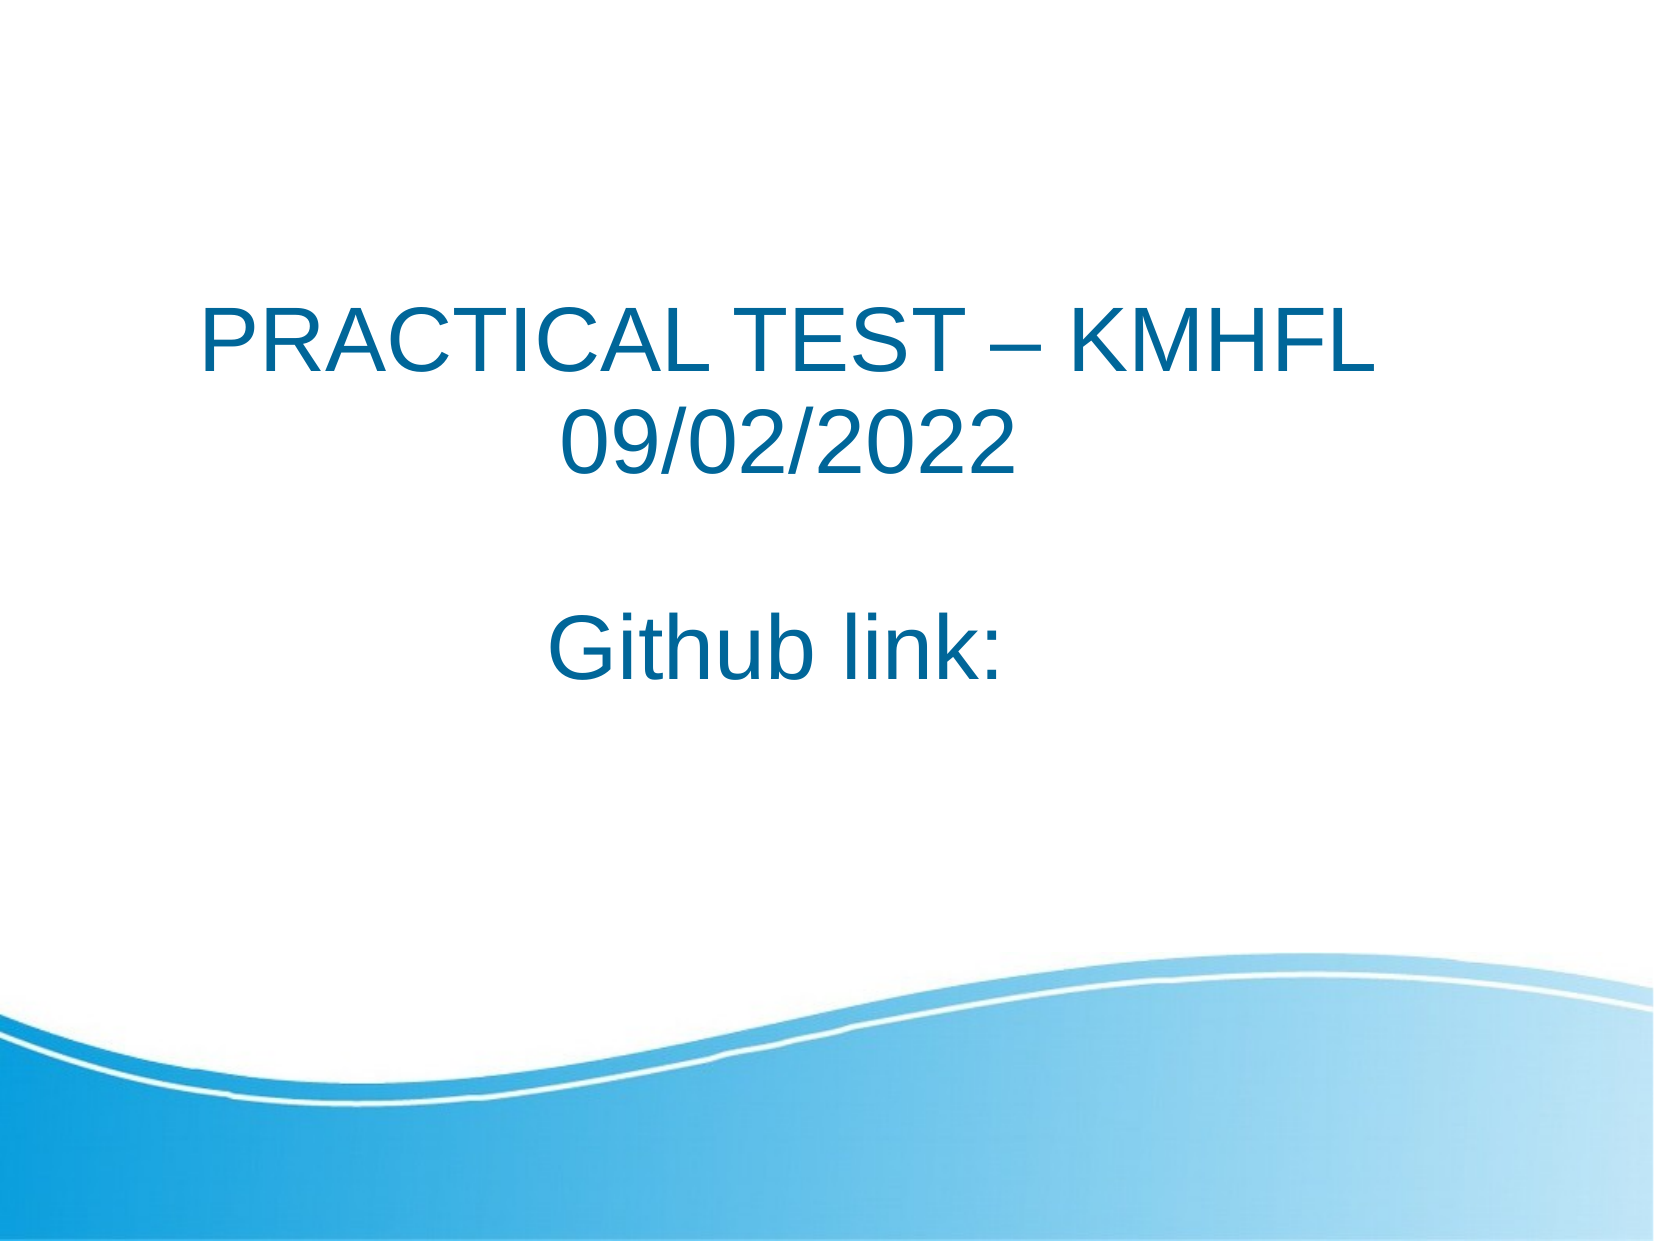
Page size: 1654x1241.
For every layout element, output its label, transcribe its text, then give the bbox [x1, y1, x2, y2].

title PRACTICAL TEST – KMHFL 09/02/2022 Github link: [45, 288, 1534, 699]
picture [0, 952, 1654, 1241]
